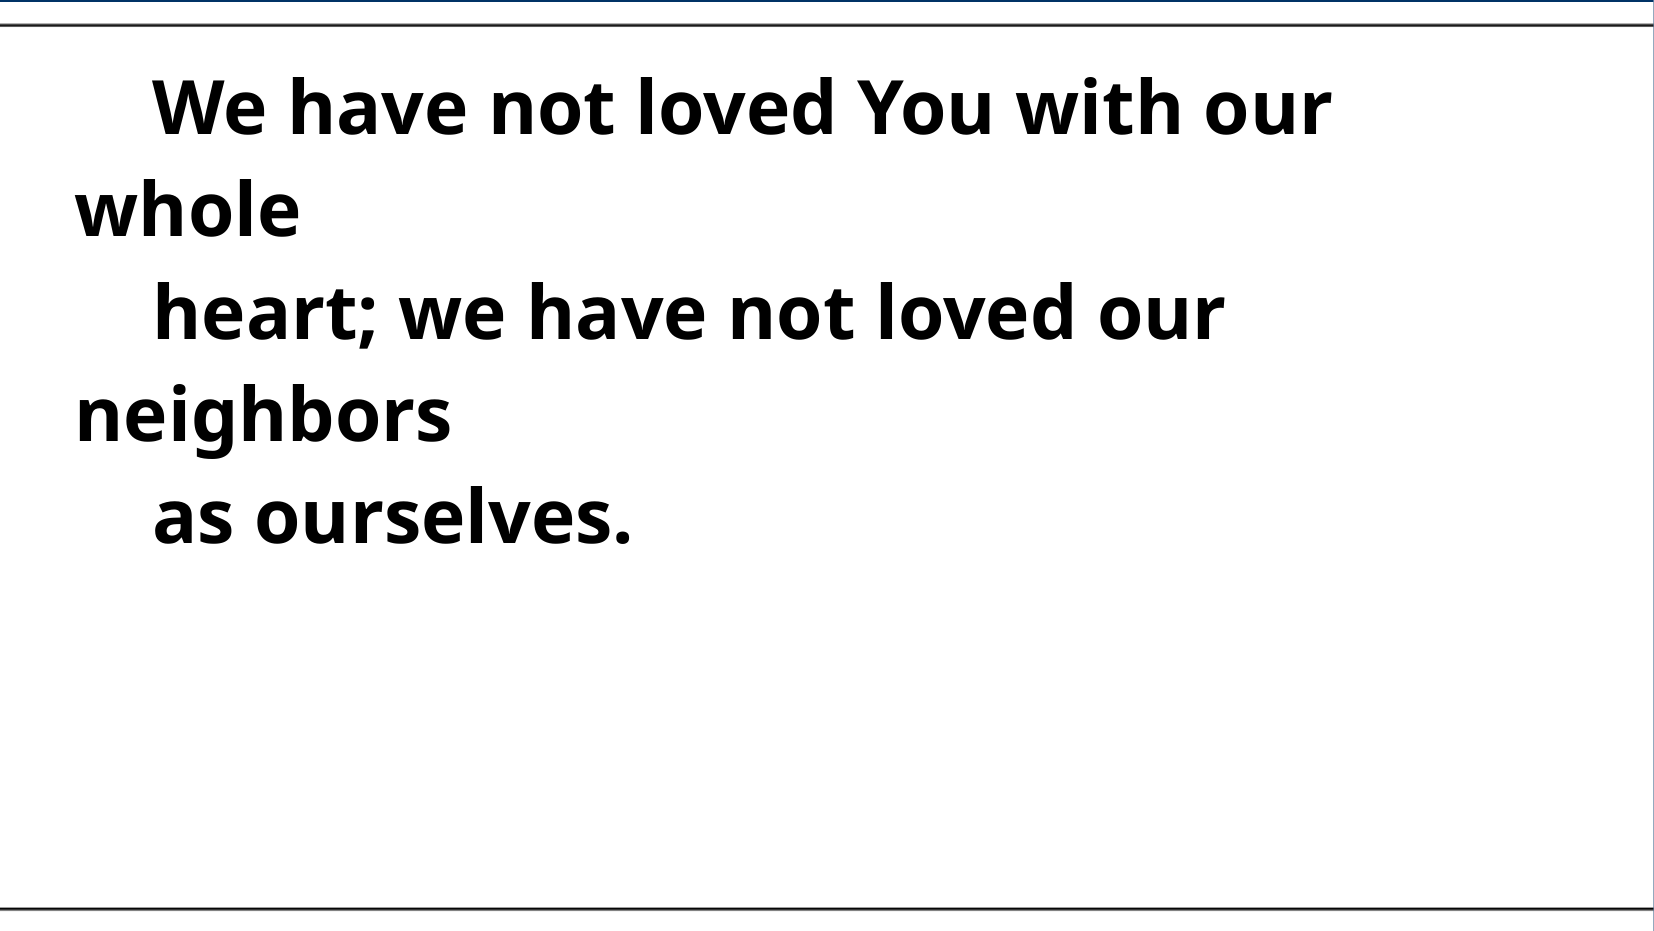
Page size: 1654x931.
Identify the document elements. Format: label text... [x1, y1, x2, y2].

picture [0, 0, 1654, 931]
text_box We have not loved You with our whole heart; we have not loved our neighbors as ourselves. [60, 47, 1591, 406]
